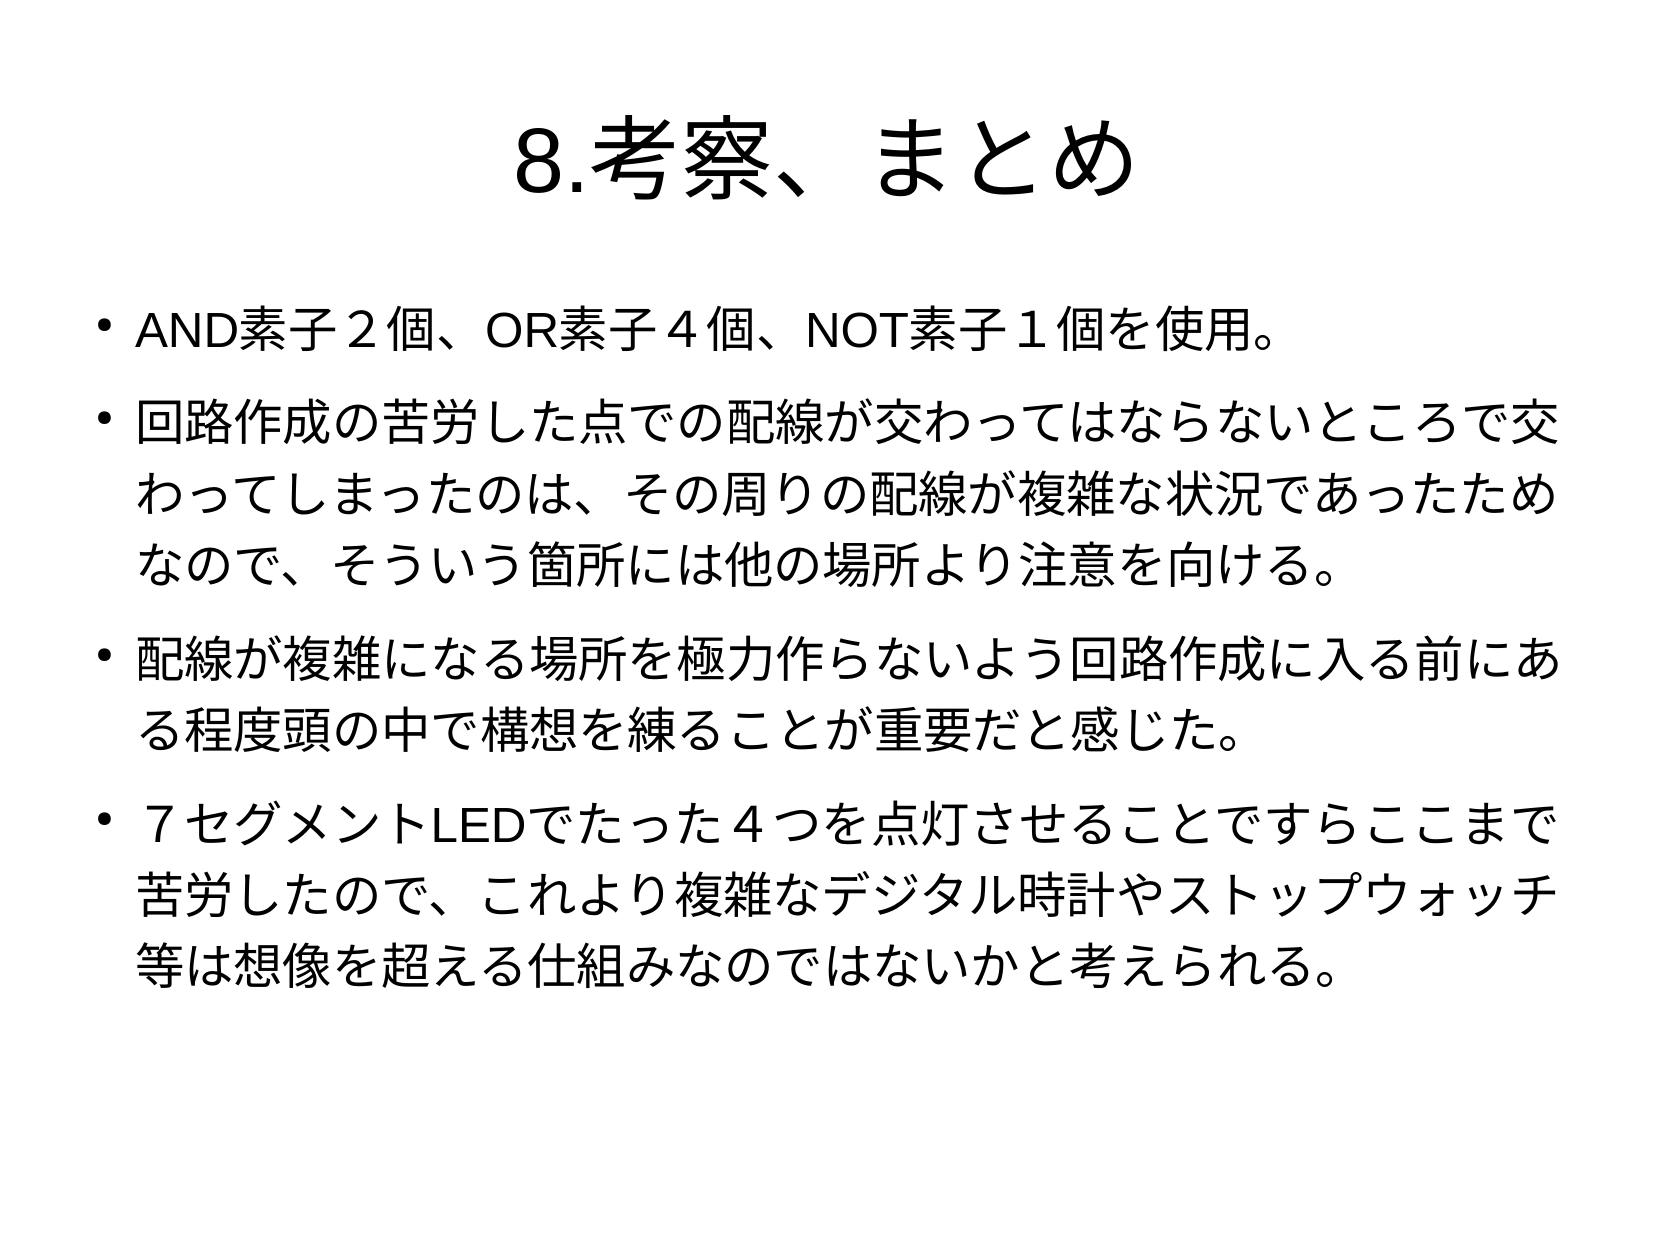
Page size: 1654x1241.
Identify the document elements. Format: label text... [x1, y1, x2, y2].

list AND素子２個、OR素子４個、NOT素子１個を使用。 回路作成の苦労した点での配線が交わってはならないところで交わってしまったのは、その周りの配線が複雑な状況であったためなので、そういう箇所には他の場所より注意を向ける。 配線が複雑になる場所を極力作らないよう回路作成に入る前にある程度頭の中で構想を練ることが重要だと感じた。 ７セグメントLEDでたった４つを点灯させることですらここまで苦労したので、これより複雑なデジタル時計やストップウォッチ等は想像を超える仕組みなのではないかと考えられる。 [82, 290, 1571, 1010]
title 8.考察、まとめ [82, 49, 1571, 257]
